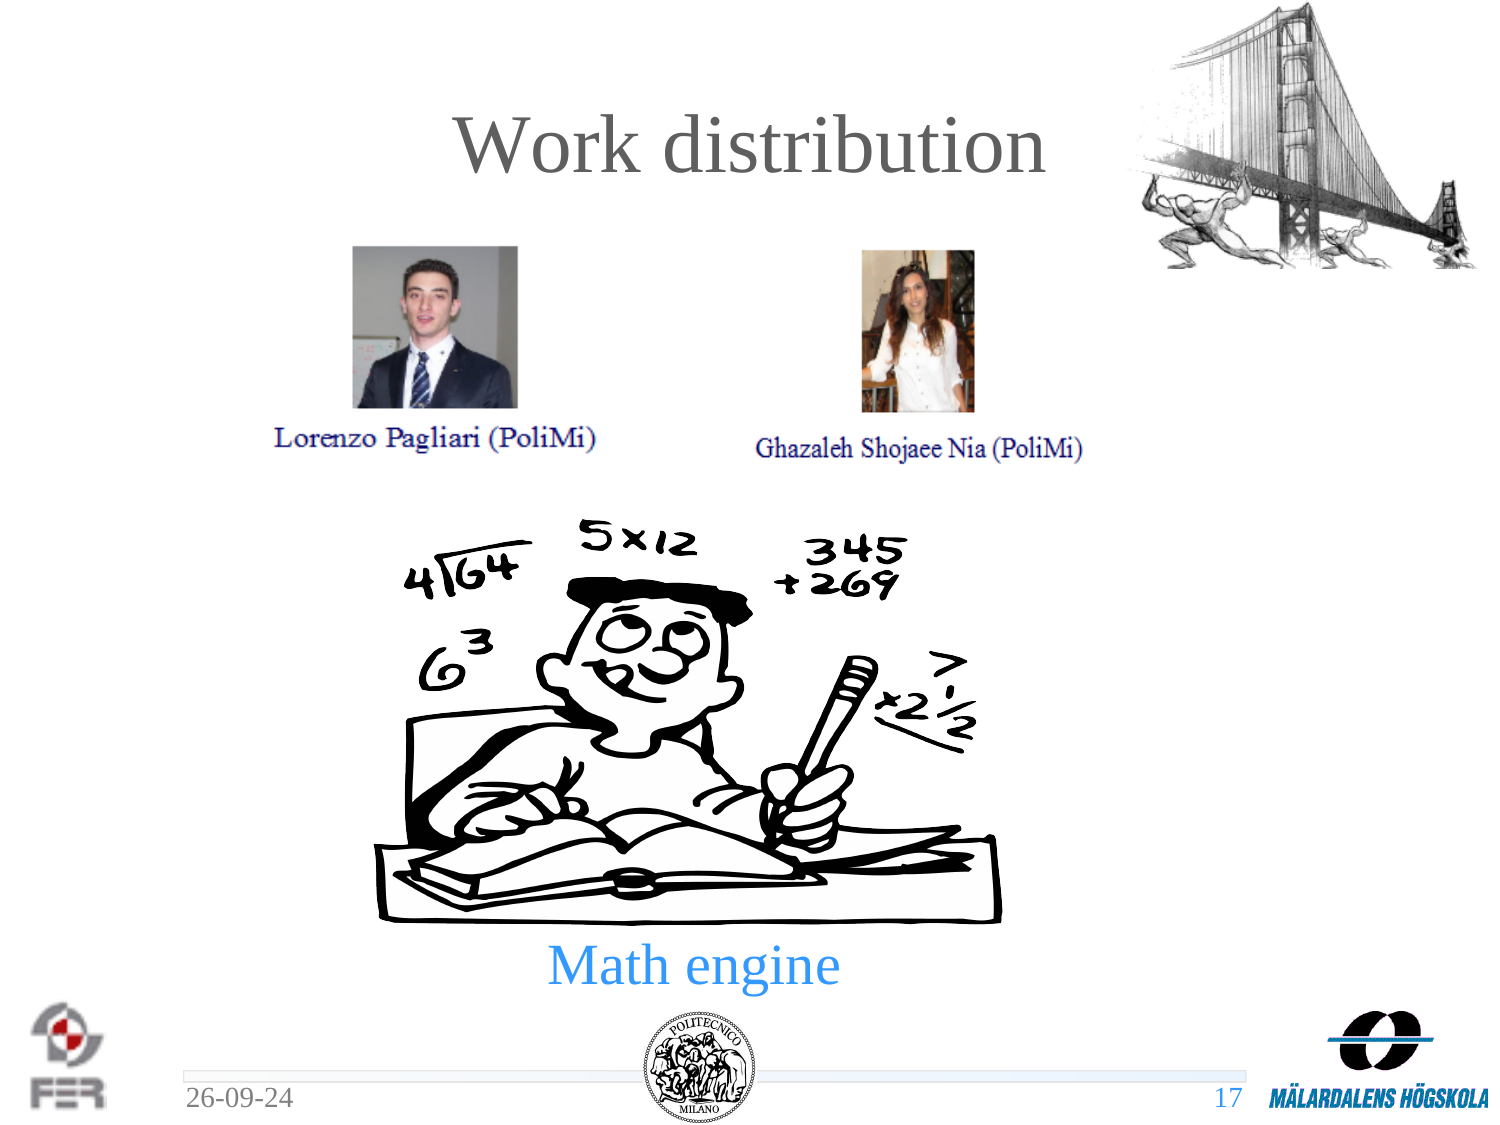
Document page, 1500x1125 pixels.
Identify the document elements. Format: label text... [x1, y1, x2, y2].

picture [1269, 1011, 1488, 1108]
title Work distribution [75, 45, 1122, 233]
picture [1454, 1091, 1459, 1108]
text_box <numero> [1186, 1070, 1258, 1114]
picture [1122, 0, 1477, 269]
picture [259, 232, 626, 481]
picture [1368, 1093, 1374, 1104]
picture [29, 987, 107, 1125]
text_box 13-11-28 [171, 1070, 396, 1114]
picture [732, 236, 1099, 485]
text_box Math engine [372, 918, 894, 1004]
picture [643, 1011, 757, 1123]
picture [372, 519, 1004, 926]
picture [1435, 1096, 1441, 1104]
